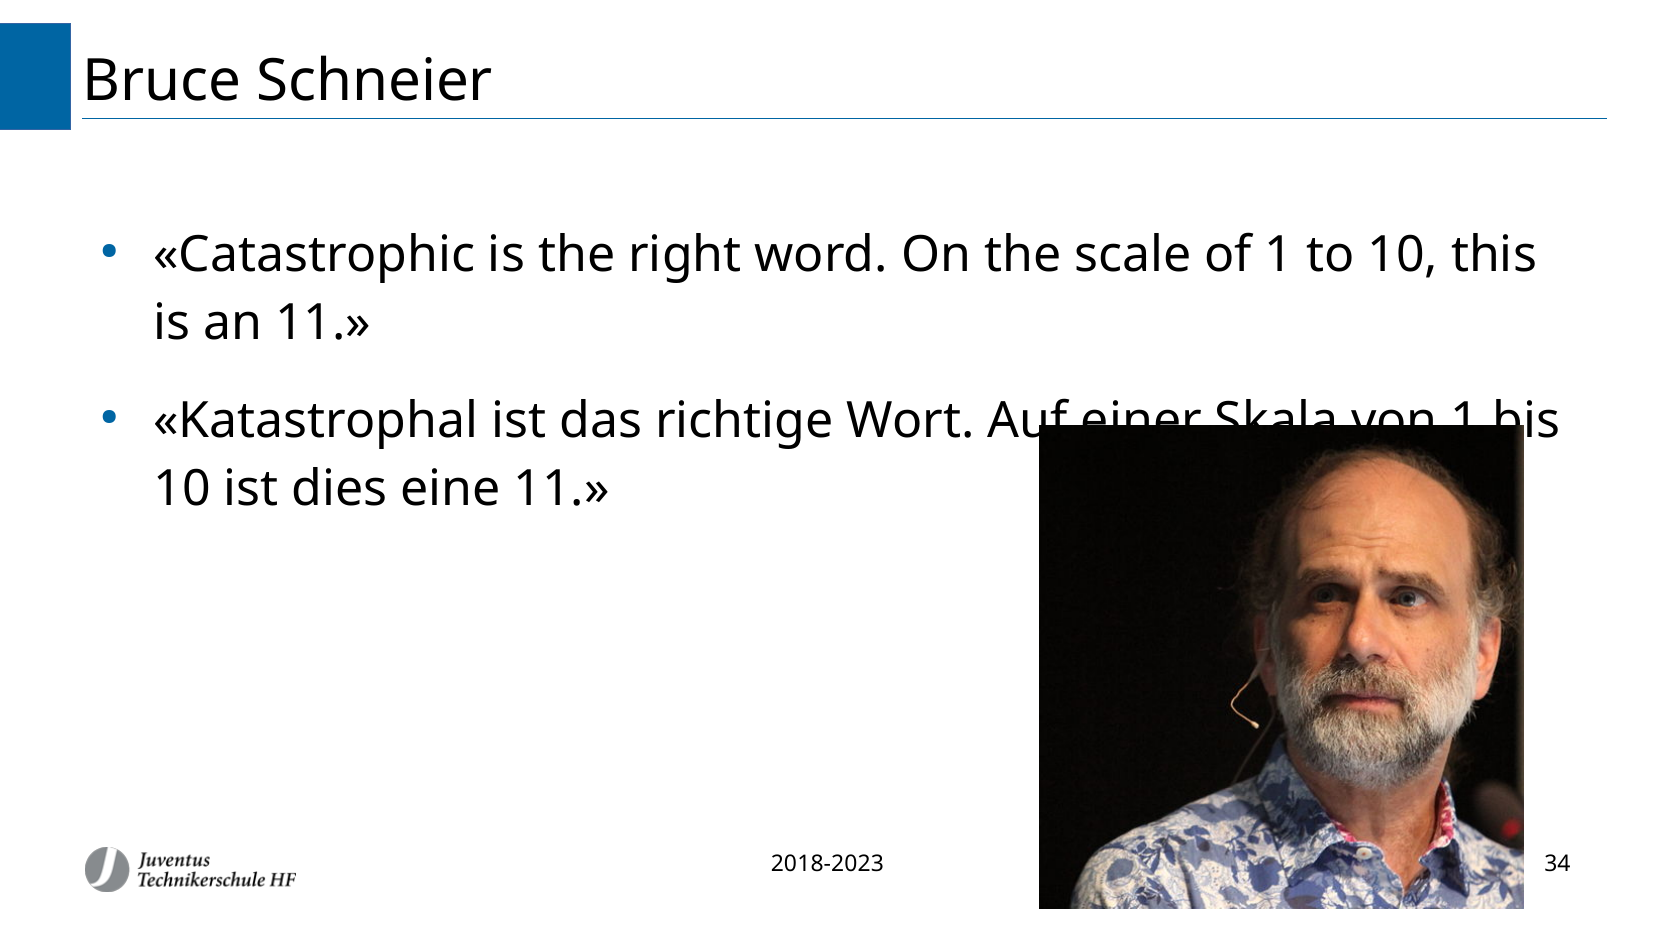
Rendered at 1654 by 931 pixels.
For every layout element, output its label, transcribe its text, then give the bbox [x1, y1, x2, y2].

list «Catastrophic is the right word. On the scale of 1 to 10, this is an 11.» «Katastrophal ist das richtige Wort. Auf einer Skala von 1 bis 10 ist dies eine 11.» [82, 217, 1571, 758]
picture [85, 847, 296, 892]
picture [1039, 425, 1524, 909]
title Bruce Schneier [82, 37, 1571, 119]
